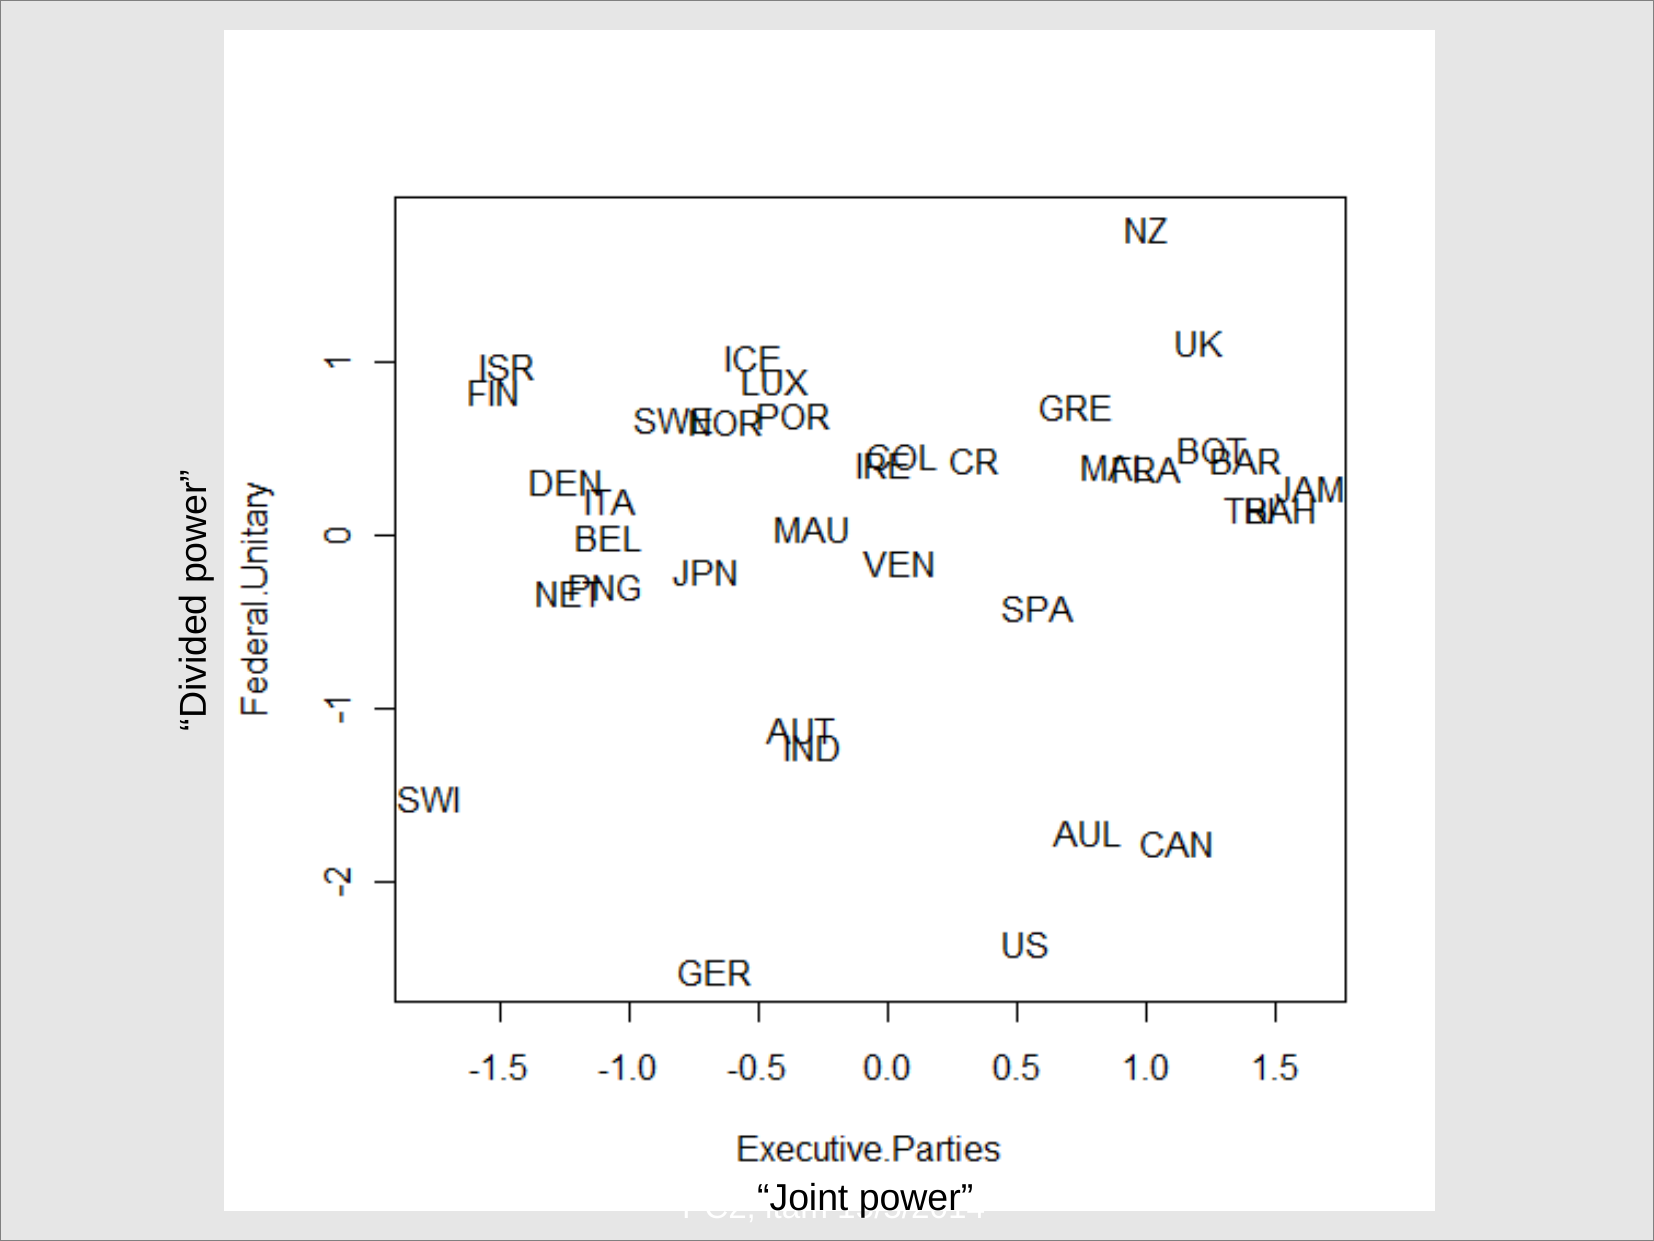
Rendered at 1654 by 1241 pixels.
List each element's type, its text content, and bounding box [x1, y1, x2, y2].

picture [224, 30, 1435, 1211]
text_box “Joint power” [643, 1169, 1087, 1227]
text_box “Divided power” [164, 378, 222, 822]
